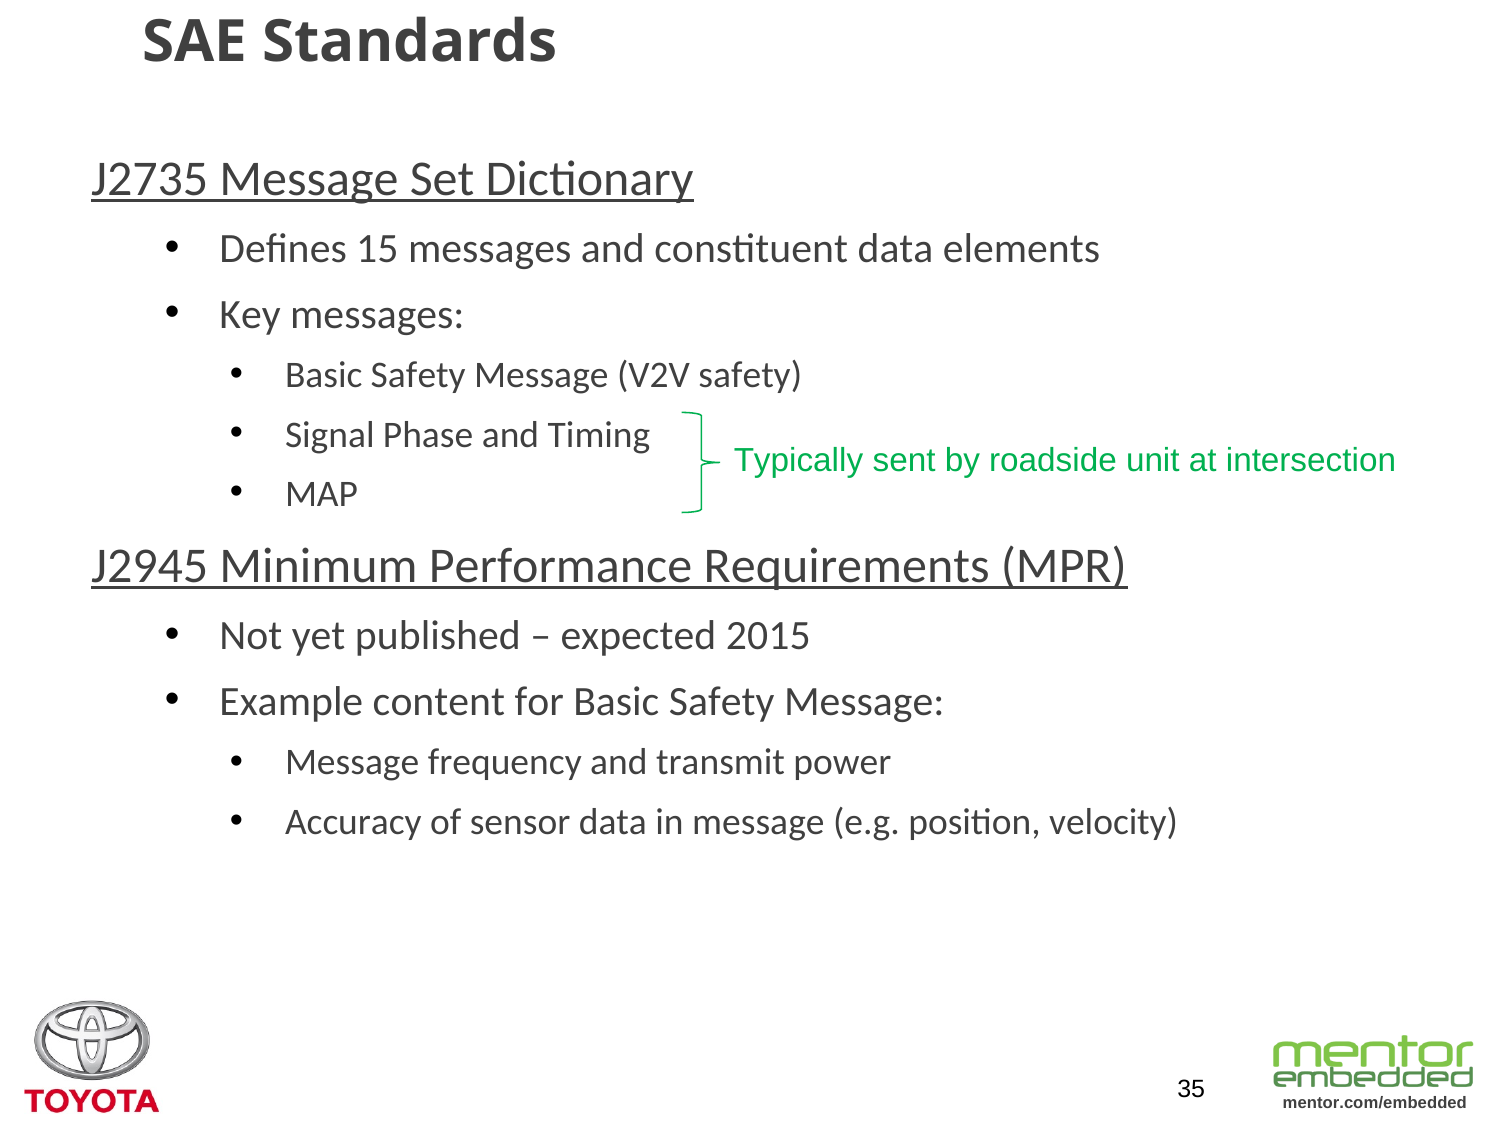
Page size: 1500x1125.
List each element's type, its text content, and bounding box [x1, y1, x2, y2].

text_box SAE Standards [128, 0, 1279, 184]
picture [24, 998, 163, 1114]
text_box Typically sent by roadside unit at intersection [718, 433, 1413, 487]
picture [1268, 1030, 1476, 1092]
text_box J2735 Message Set Dictionary Defines 15 messages and constituent data elements Key messages: Basic Safety Message (V2V safety) Signal Phase and Timing MAP J2945 Minimum Performance Requirements (MPR) Not yet published – expected 2015 Example content for Basic Safety Message: Message frequency and transmit power Accuracy of sensor data in message (e.g. position, velocity) [75, 137, 1426, 1067]
